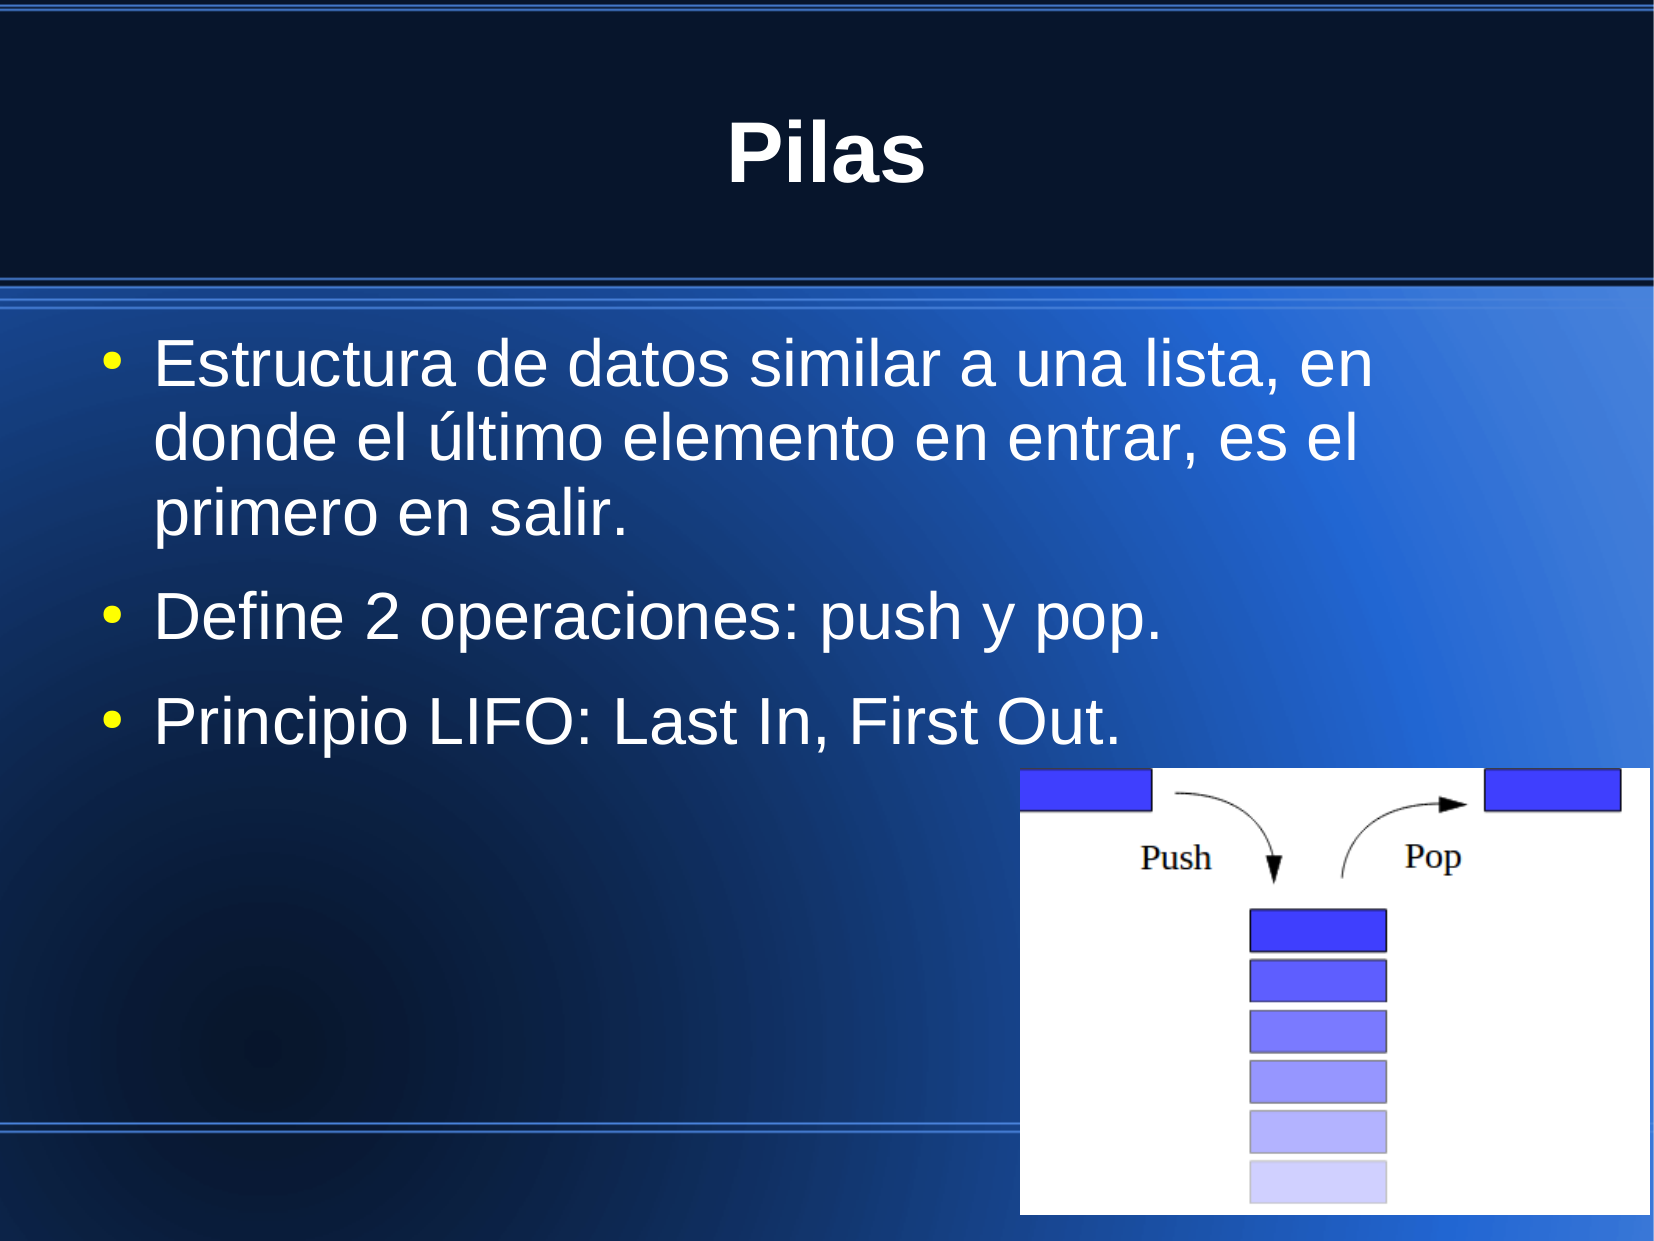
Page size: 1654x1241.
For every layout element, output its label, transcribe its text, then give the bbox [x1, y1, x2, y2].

picture [0, 0, 1654, 1241]
list Estructura de datos similar a una lista, en donde el último elemento en entrar, es el primero en salir. Define 2 operaciones: push y pop. Principio LIFO: Last In, First Out. [82, 325, 1571, 1045]
title Pilas [82, 49, 1571, 257]
